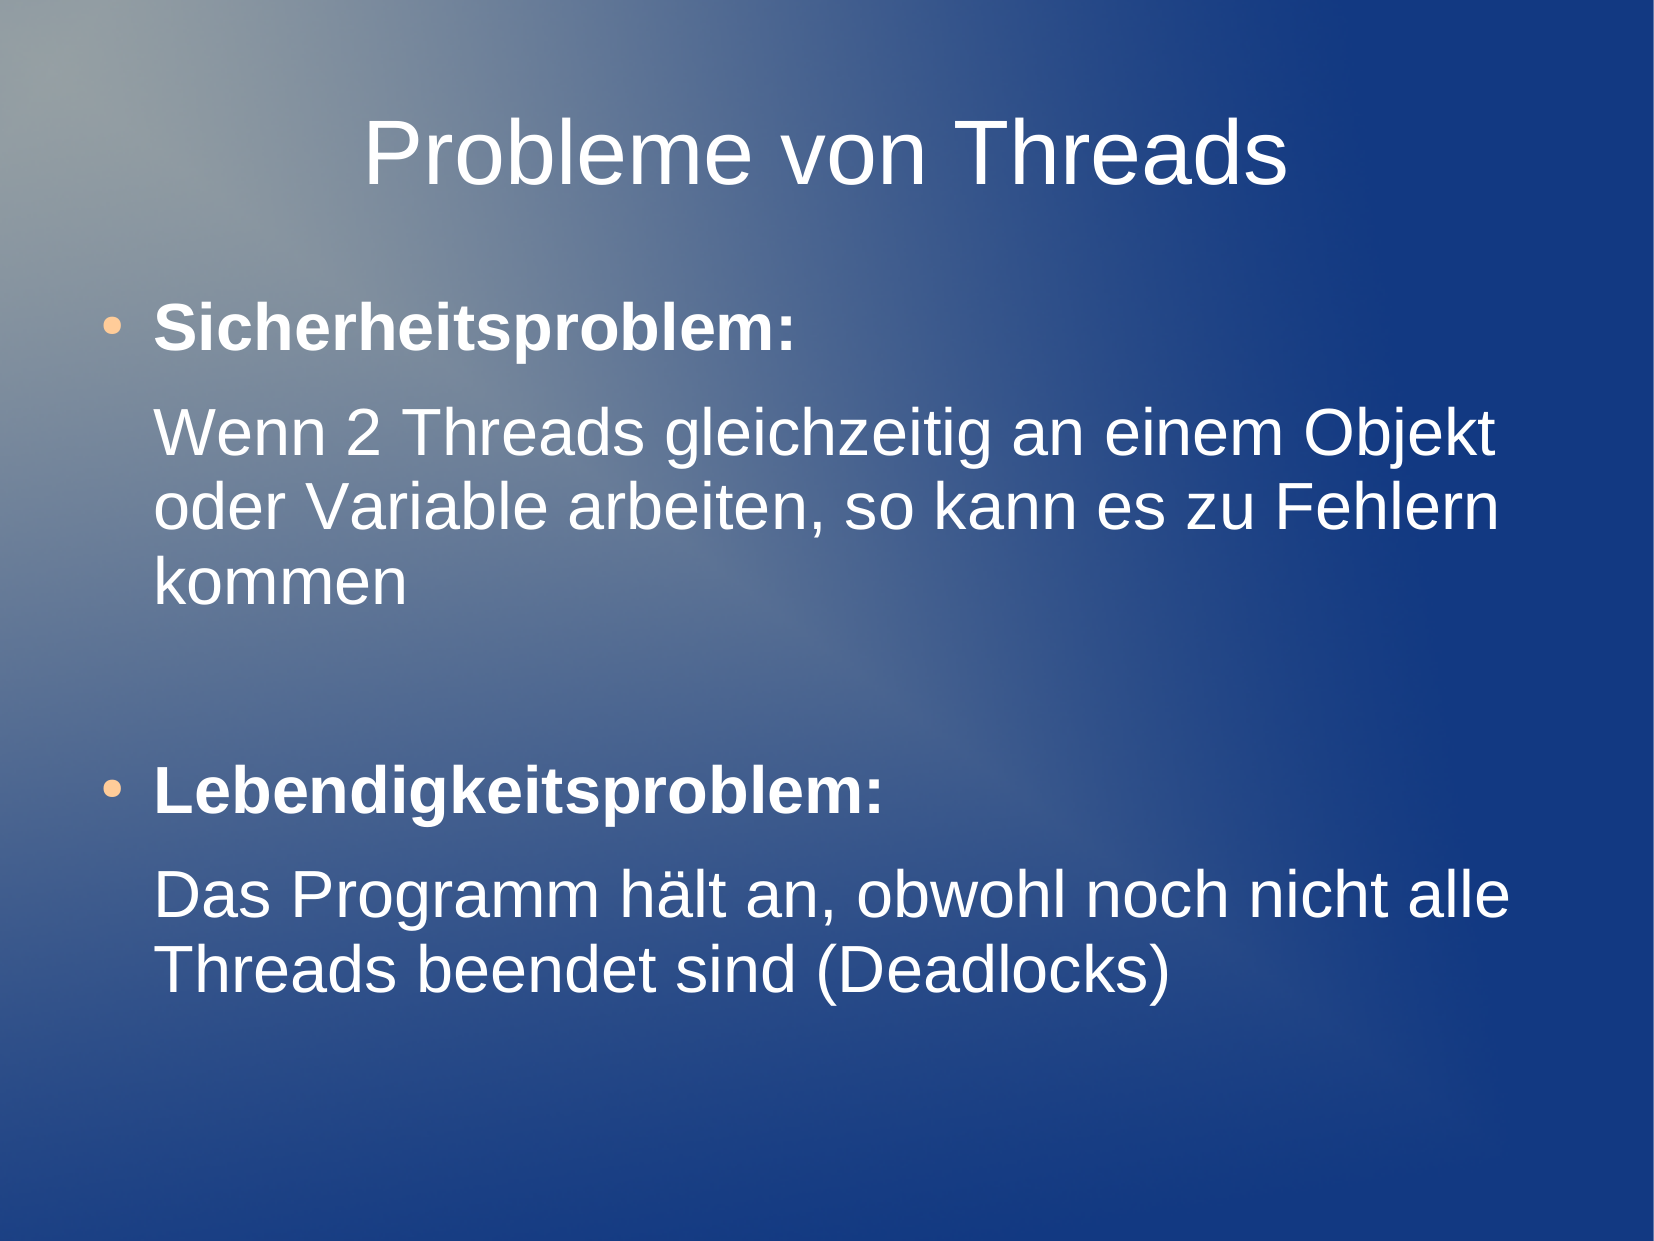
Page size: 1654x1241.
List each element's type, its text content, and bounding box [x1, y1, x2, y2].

picture [0, 0, 1654, 1241]
title Probleme von Threads [82, 49, 1571, 257]
list Sicherheitsproblem: Wenn 2 Threads gleichzeitig an einem Objekt oder Variable arbeiten, so kann es zu Fehlern kommen Lebendigkeitsproblem: Das Programm hält an, obwohl noch nicht alle Threads beendet sind (Deadlocks) [82, 290, 1571, 1109]
